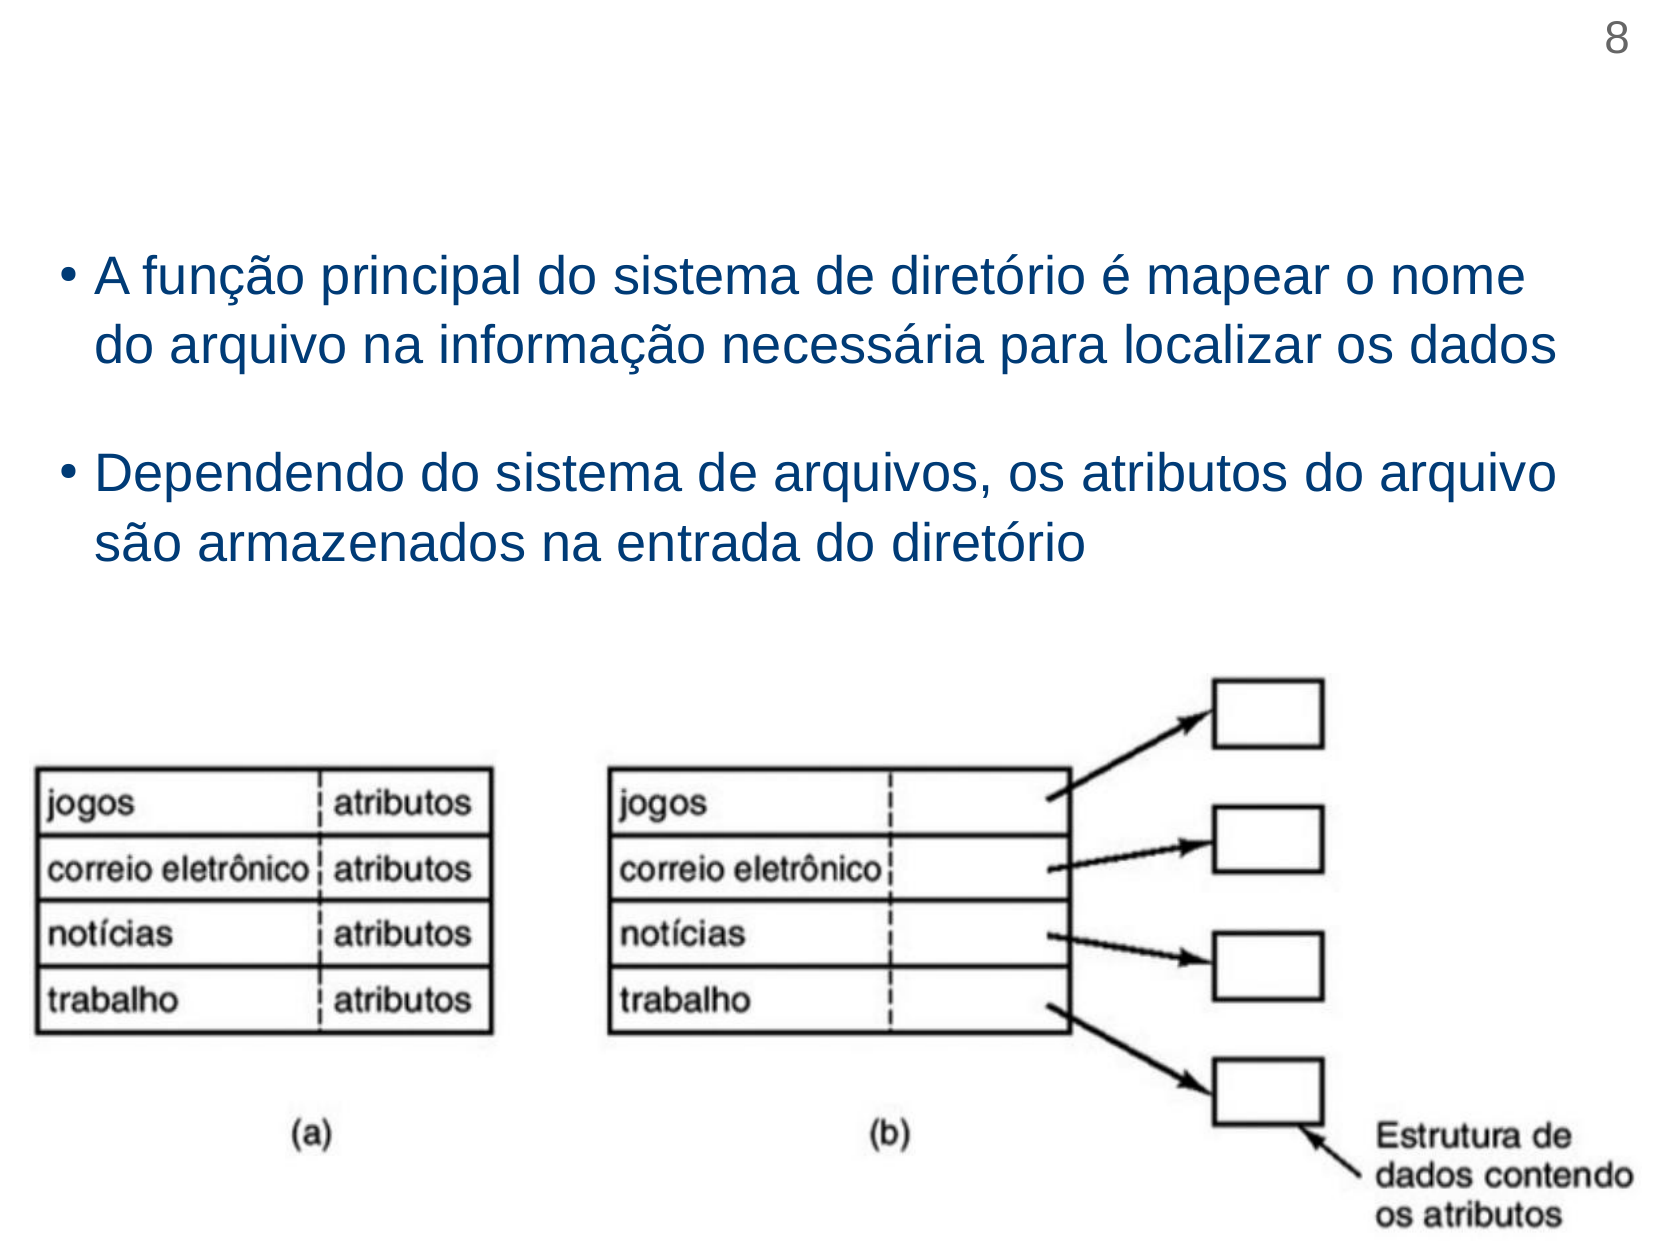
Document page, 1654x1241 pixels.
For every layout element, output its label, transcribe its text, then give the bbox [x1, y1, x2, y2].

picture [29, 673, 1642, 1241]
list A função principal do sistema de diretório é mapear o nome do arquivo na informação necessária para localizar os dados Dependendo do sistema de arquivos, os atributos do arquivo são armazenados na entrada do diretório [59, 236, 1595, 673]
